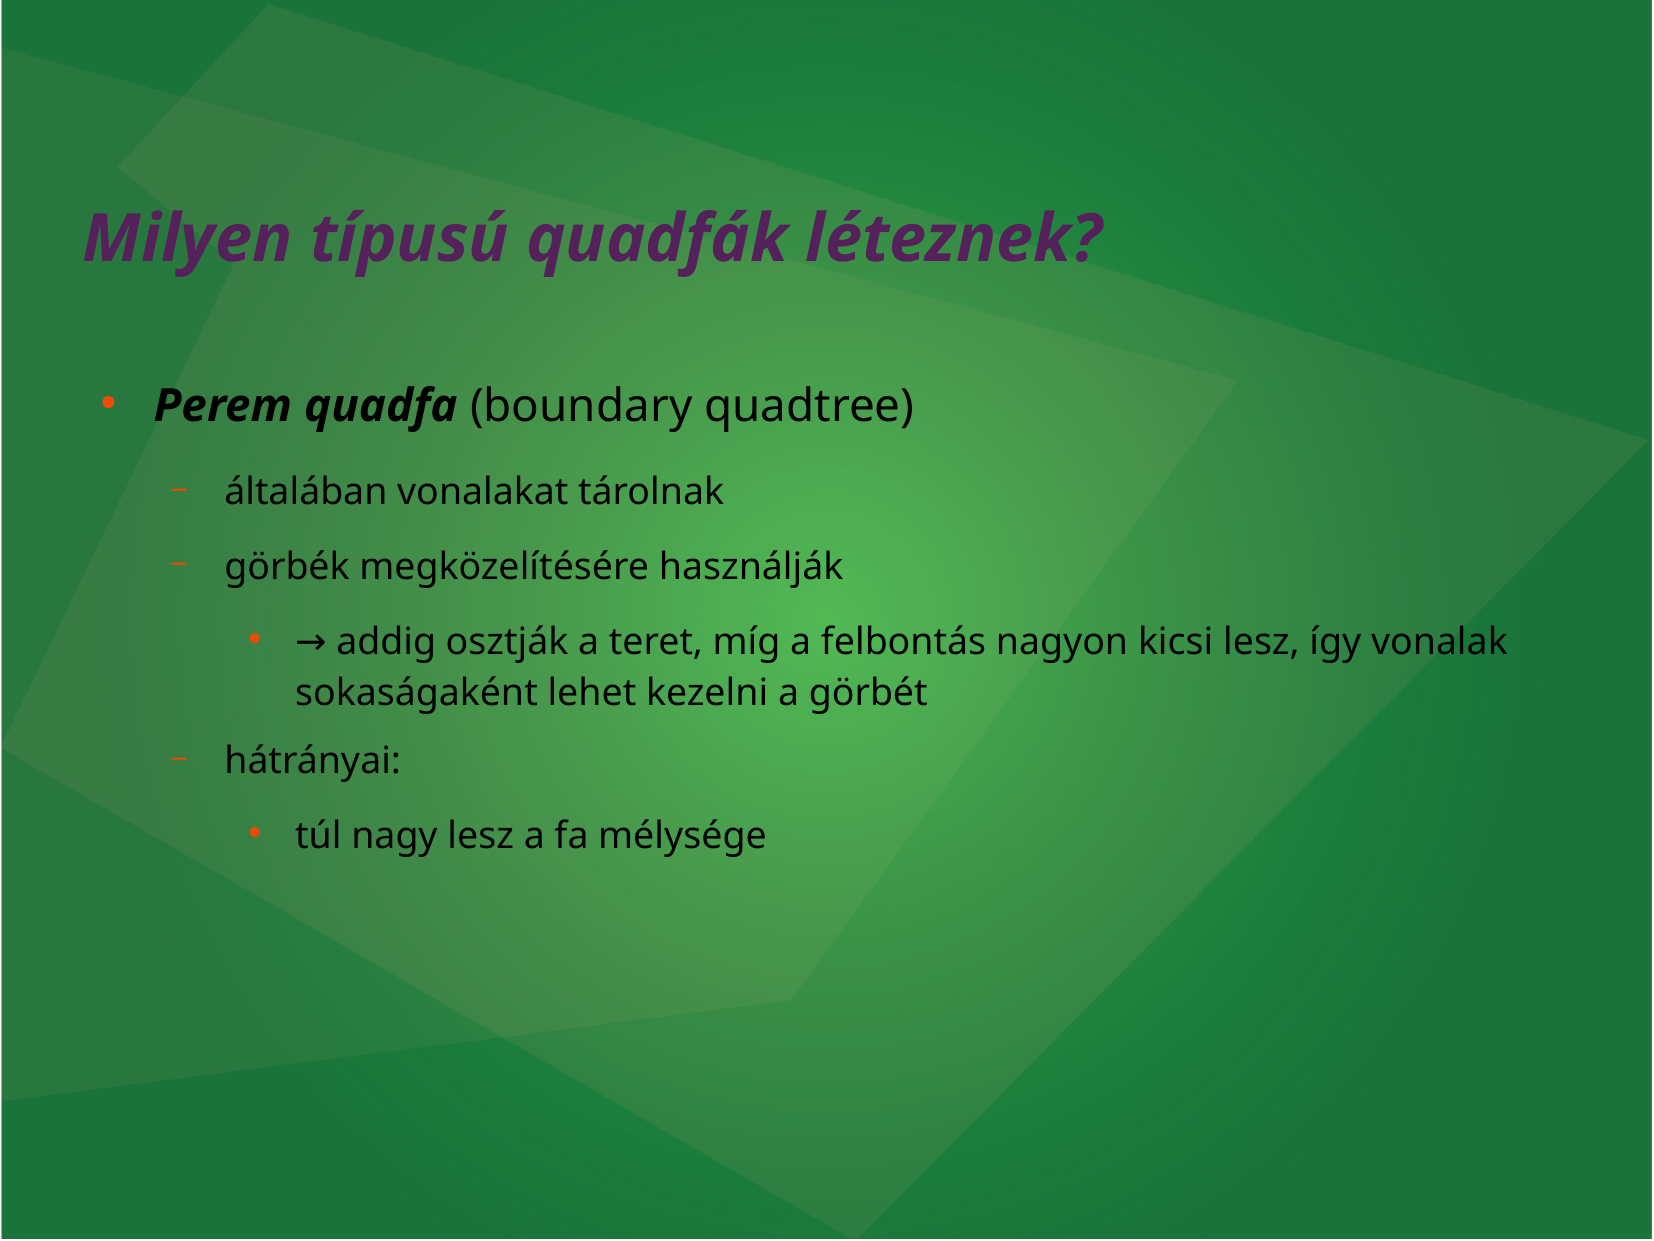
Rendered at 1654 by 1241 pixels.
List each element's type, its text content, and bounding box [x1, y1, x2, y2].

picture [0, 0, 1652, 1241]
title Milyen típusú quadfák léteznek? [82, 132, 1571, 340]
list Perem quadfa (boundary quadtree) általában vonalakat tárolnak görbék megközelítésére használják → addig osztják a teret, míg a felbontás nagyon kicsi lesz, így vonalak sokaságaként lehet kezelni a görbét hátrányai: túl nagy lesz a fa mélysége [82, 372, 1571, 1093]
